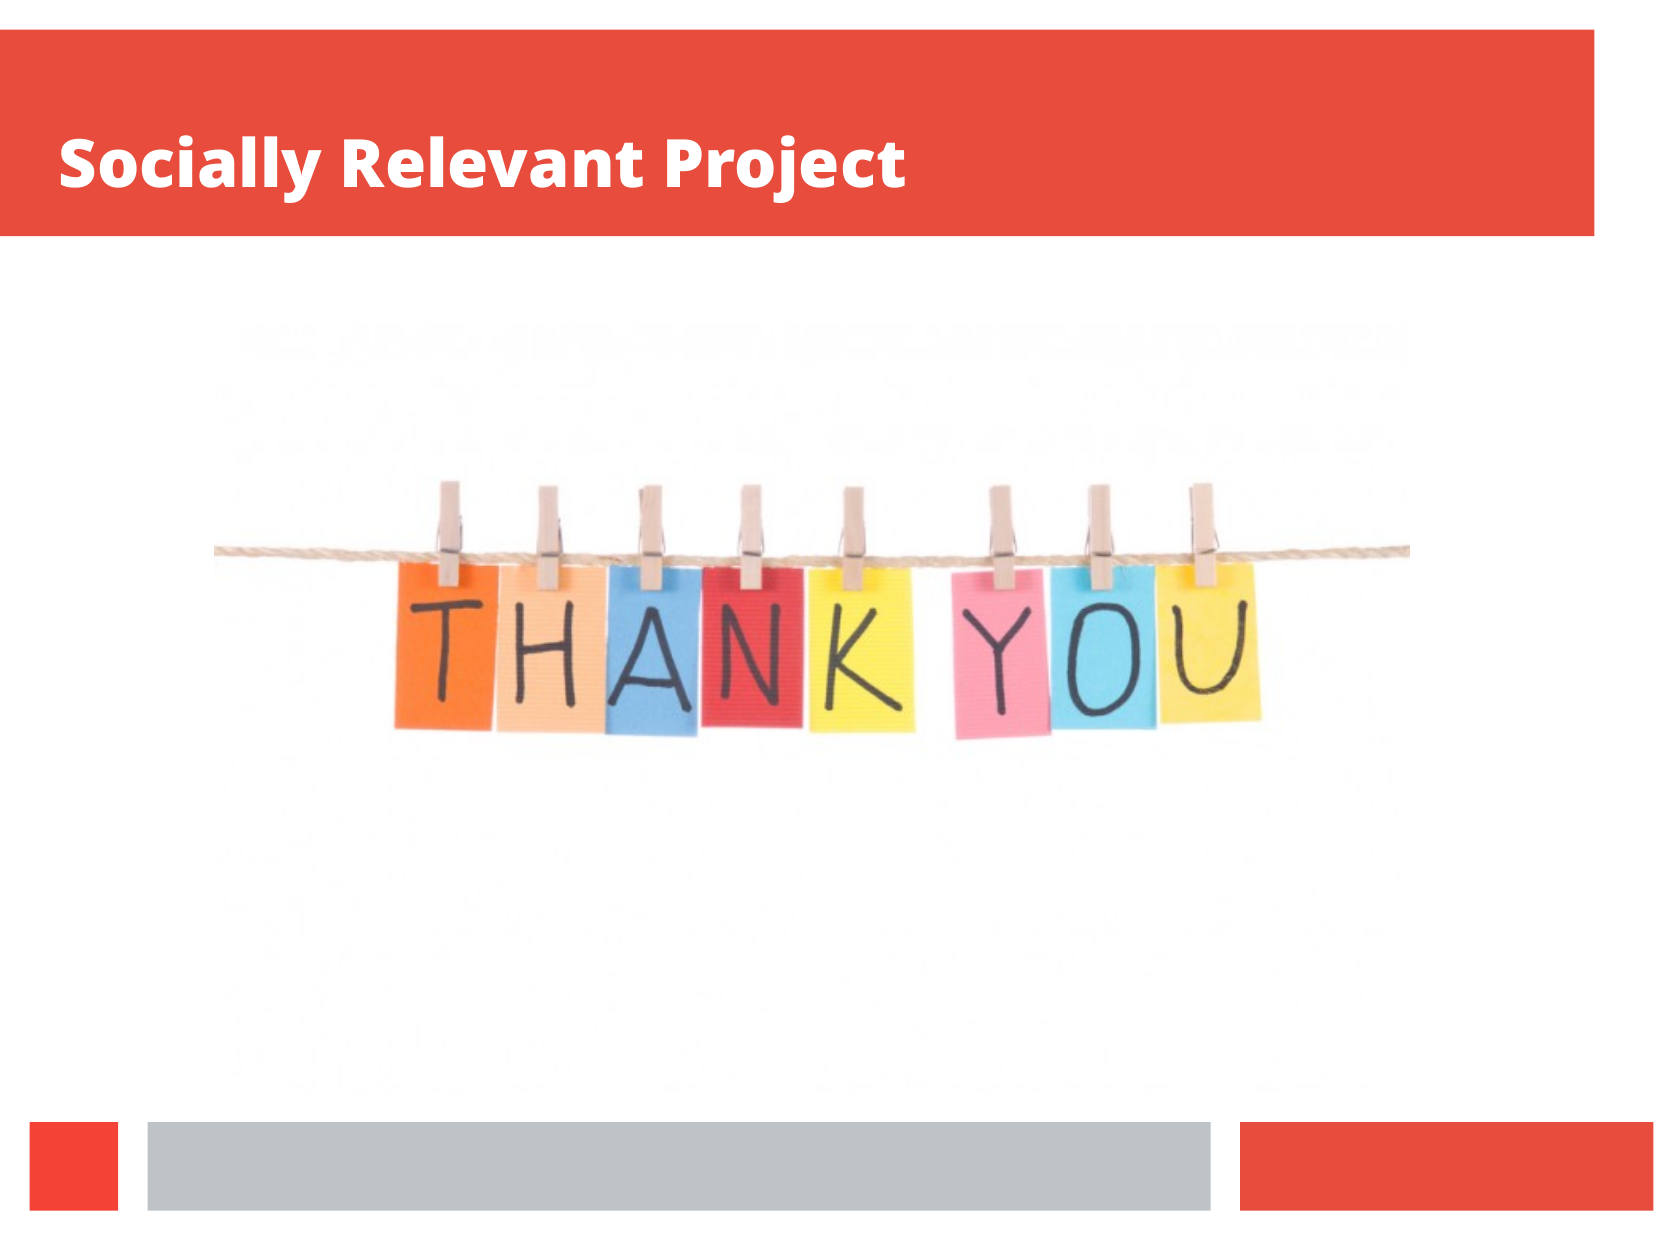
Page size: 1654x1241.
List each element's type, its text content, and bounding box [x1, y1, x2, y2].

title Socially Relevant Project [59, 59, 1595, 207]
picture [214, 324, 1410, 1093]
